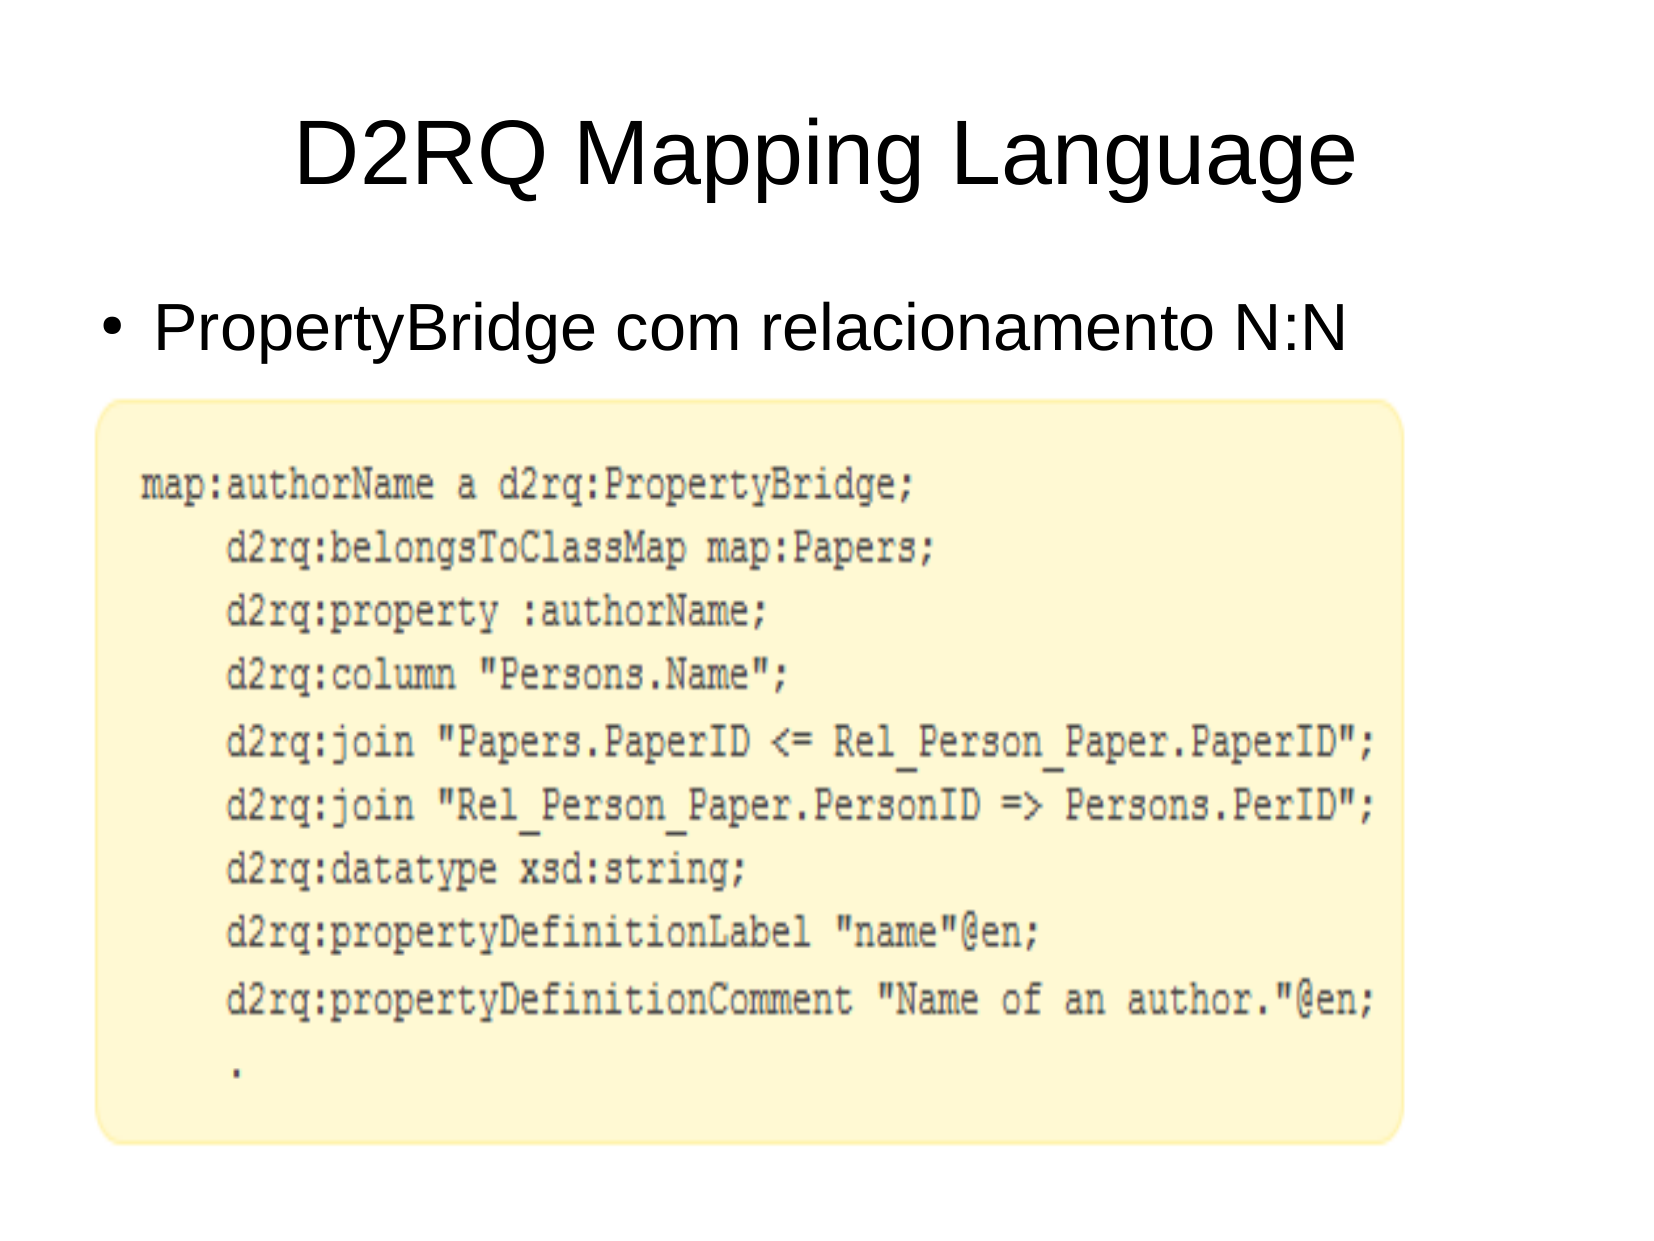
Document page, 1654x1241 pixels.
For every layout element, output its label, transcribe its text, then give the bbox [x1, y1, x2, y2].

title D2RQ Mapping Language [82, 56, 1571, 250]
list PropertyBridge com relacionamento N:N [82, 290, 1571, 1094]
picture [88, 381, 1418, 1182]
